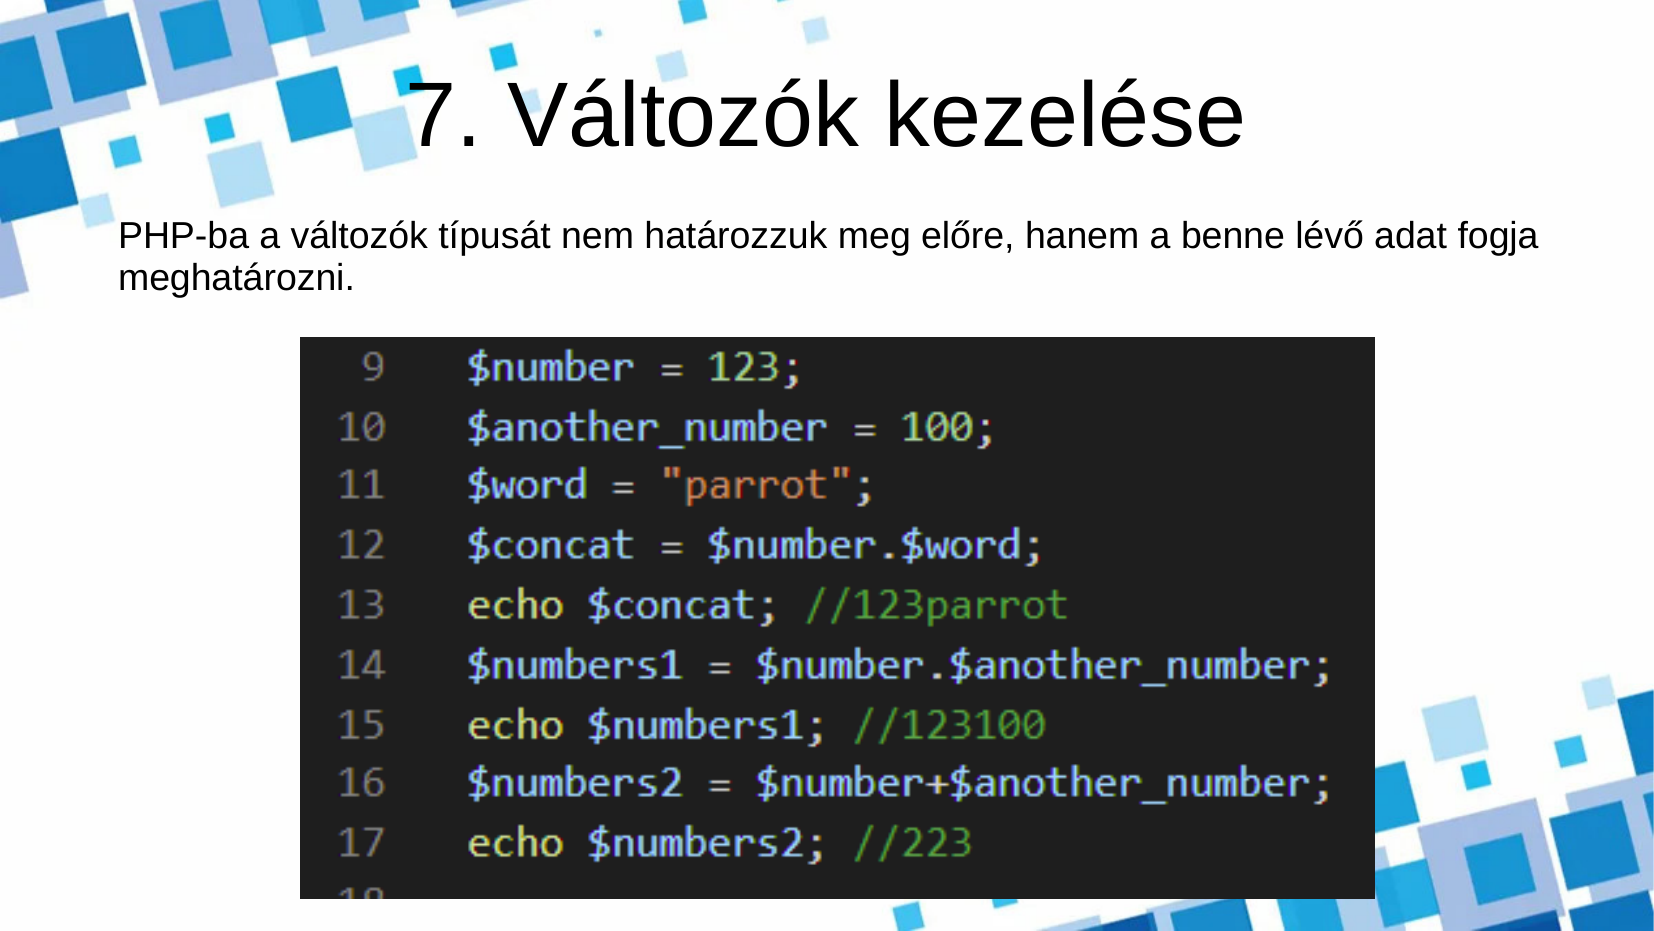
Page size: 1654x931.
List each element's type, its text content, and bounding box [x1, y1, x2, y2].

picture [0, 0, 1654, 931]
title 7. Változók kezelése [82, 37, 1571, 174]
subtitle PHP-ba a változók típusát nem határozzuk meg előre, hanem a benne lévő adat fogja meghatározni. [82, 174, 1571, 338]
